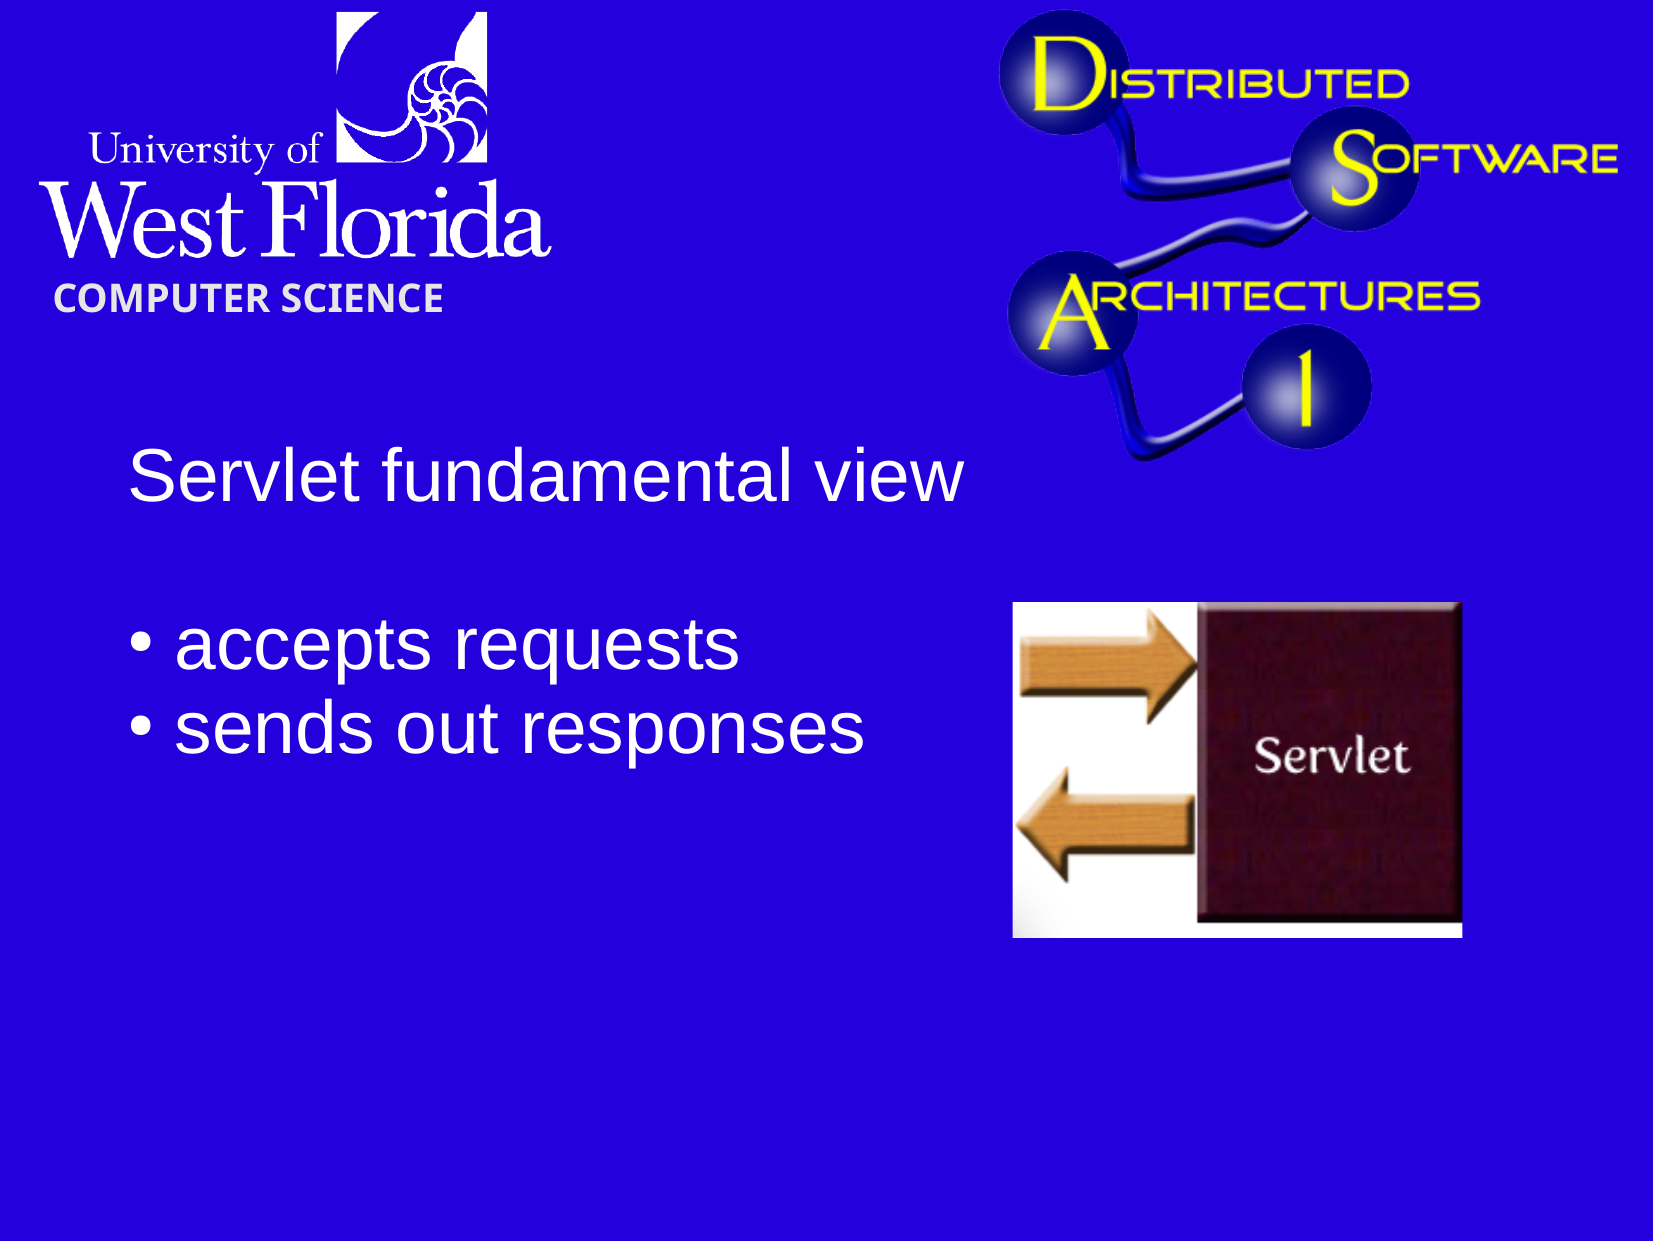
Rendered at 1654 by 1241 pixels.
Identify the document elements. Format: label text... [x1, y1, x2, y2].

text_box COMPUTER SCIENCE [37, 262, 563, 334]
text_box Servlet fundamental view accepts requests sends out responses [112, 426, 1426, 777]
picture [1012, 602, 1463, 938]
picture [910, 0, 1653, 506]
picture [37, 0, 559, 262]
